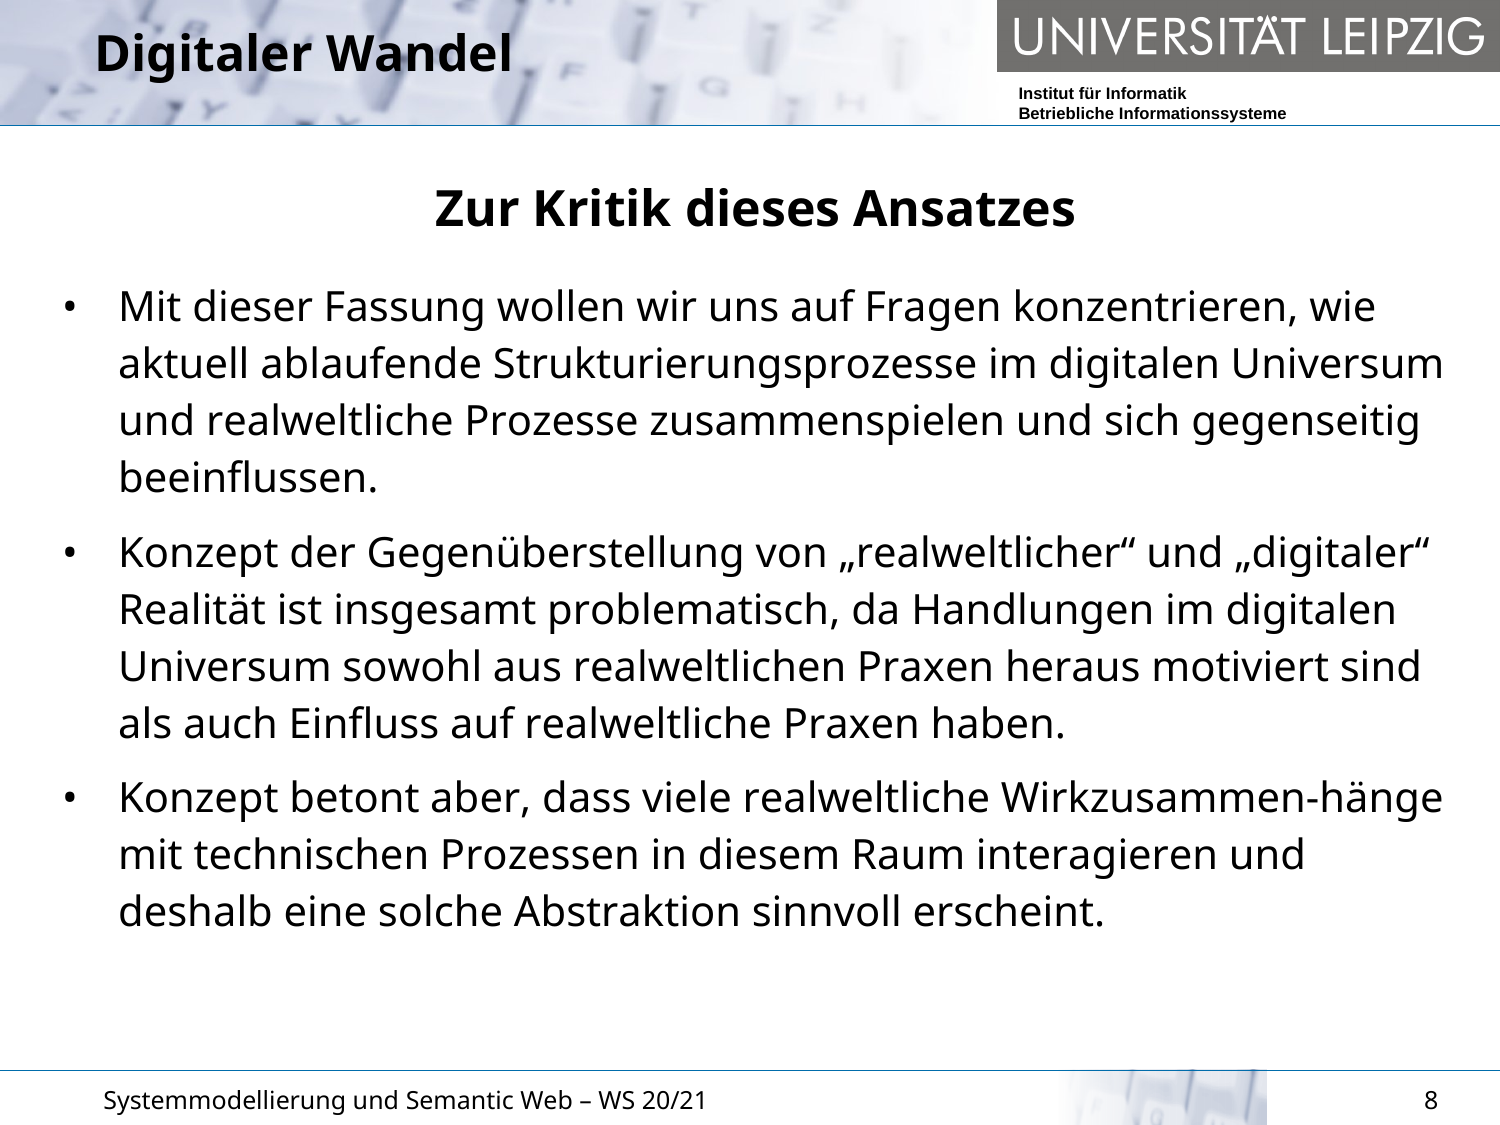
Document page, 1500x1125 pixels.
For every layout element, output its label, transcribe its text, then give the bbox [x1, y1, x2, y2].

text_box Digitaler Wandel [79, 13, 530, 90]
picture [0, 0, 1500, 125]
list Zur Kritik dieses Ansatzes Mit dieser Fassung wollen wir uns auf Fragen konzentrieren, wie aktuell ablaufende Strukturierungsprozesse im digitalen Universum und realweltliche Prozesse zusammenspielen und sich gegenseitig beeinflussen. Konzept der Gegenüberstellung von „realweltlicher“ und „digitaler“ Realität ist insgesamt problematisch, da Handlungen im digitalen Universum sowohl aus realweltlichen Praxen heraus motiviert sind als auch Einfluss auf realweltliche Praxen haben. Konzept betont aber, dass viele realweltliche Wirkzusammen-hänge mit technischen Prozessen in diesem Raum interagieren und deshalb eine solche Abstraktion sinnvoll erscheint. [47, 165, 1465, 1025]
picture [1057, 1071, 1267, 1125]
